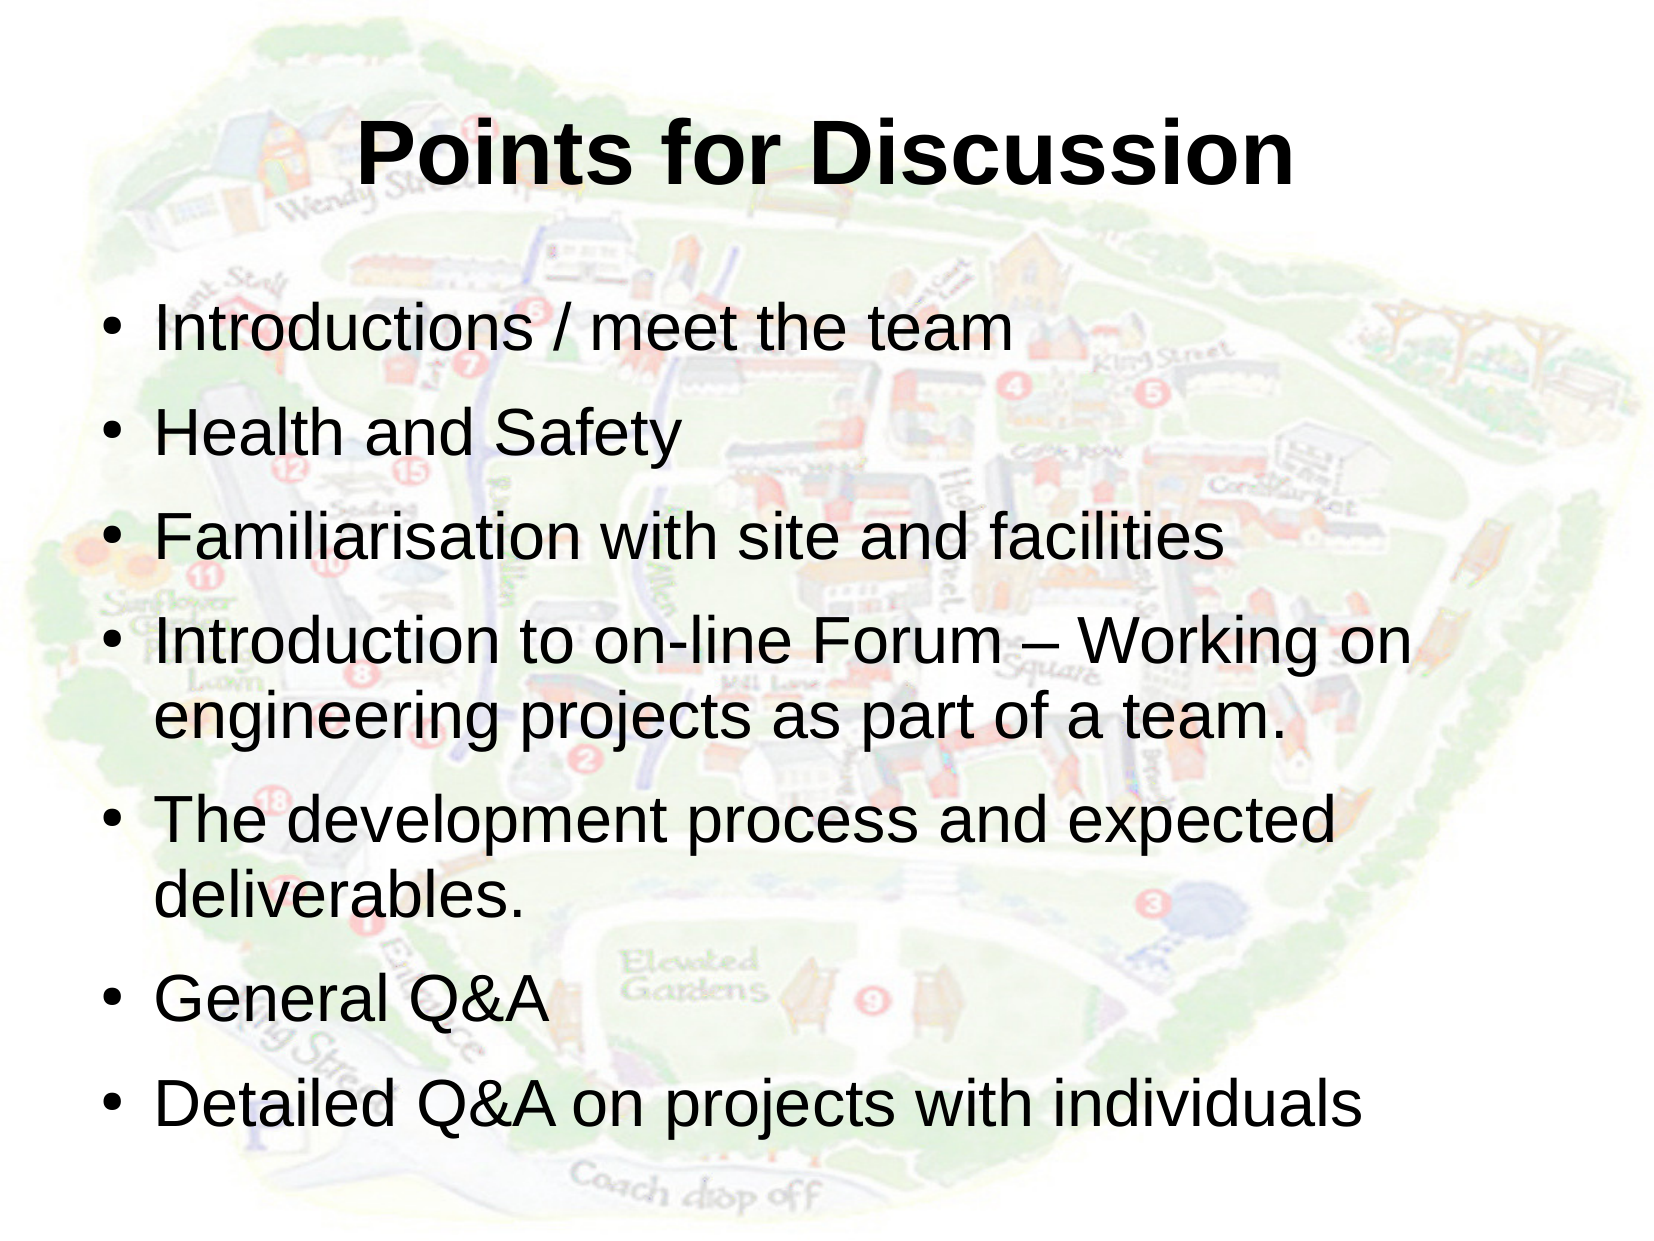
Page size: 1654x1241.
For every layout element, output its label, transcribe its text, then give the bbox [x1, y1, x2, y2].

picture [0, 0, 1654, 1241]
list Introductions / meet the team Health and Safety Familiarisation with site and facilities Introduction to on-line Forum – Working on engineering projects as part of a team. The development process and expected deliverables. General Q&A Detailed Q&A on projects with individuals [82, 290, 1571, 1141]
title Points for Discussion [82, 49, 1571, 257]
